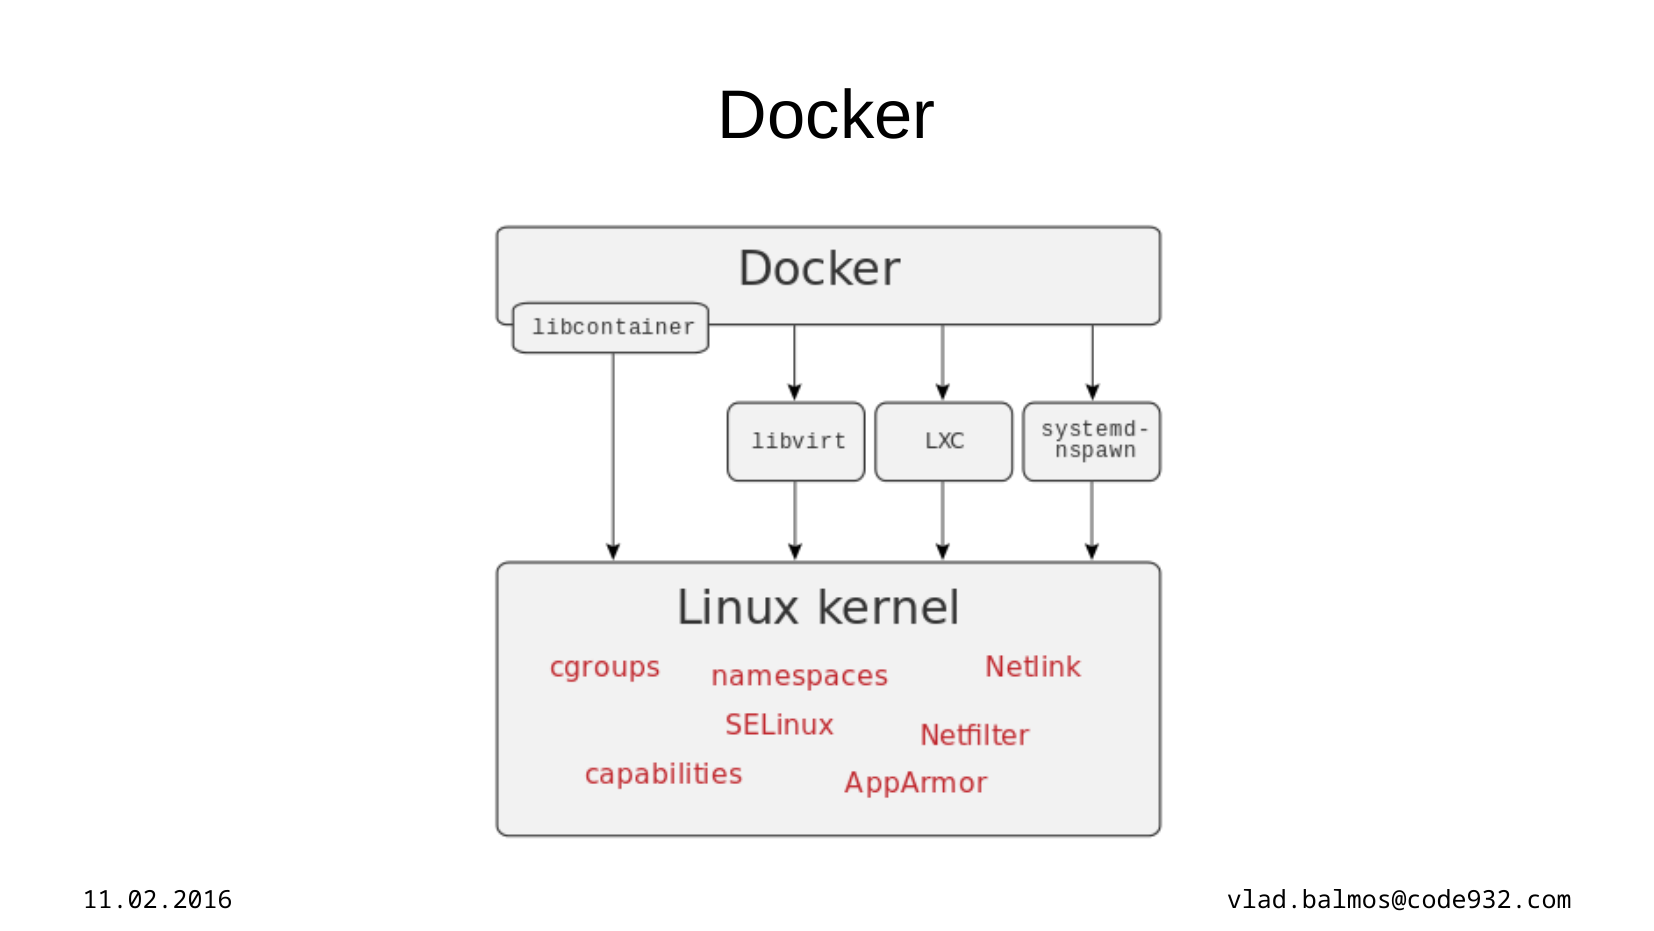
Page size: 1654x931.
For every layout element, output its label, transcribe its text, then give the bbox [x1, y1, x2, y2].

picture [478, 208, 1180, 856]
title Docker [82, 37, 1571, 193]
